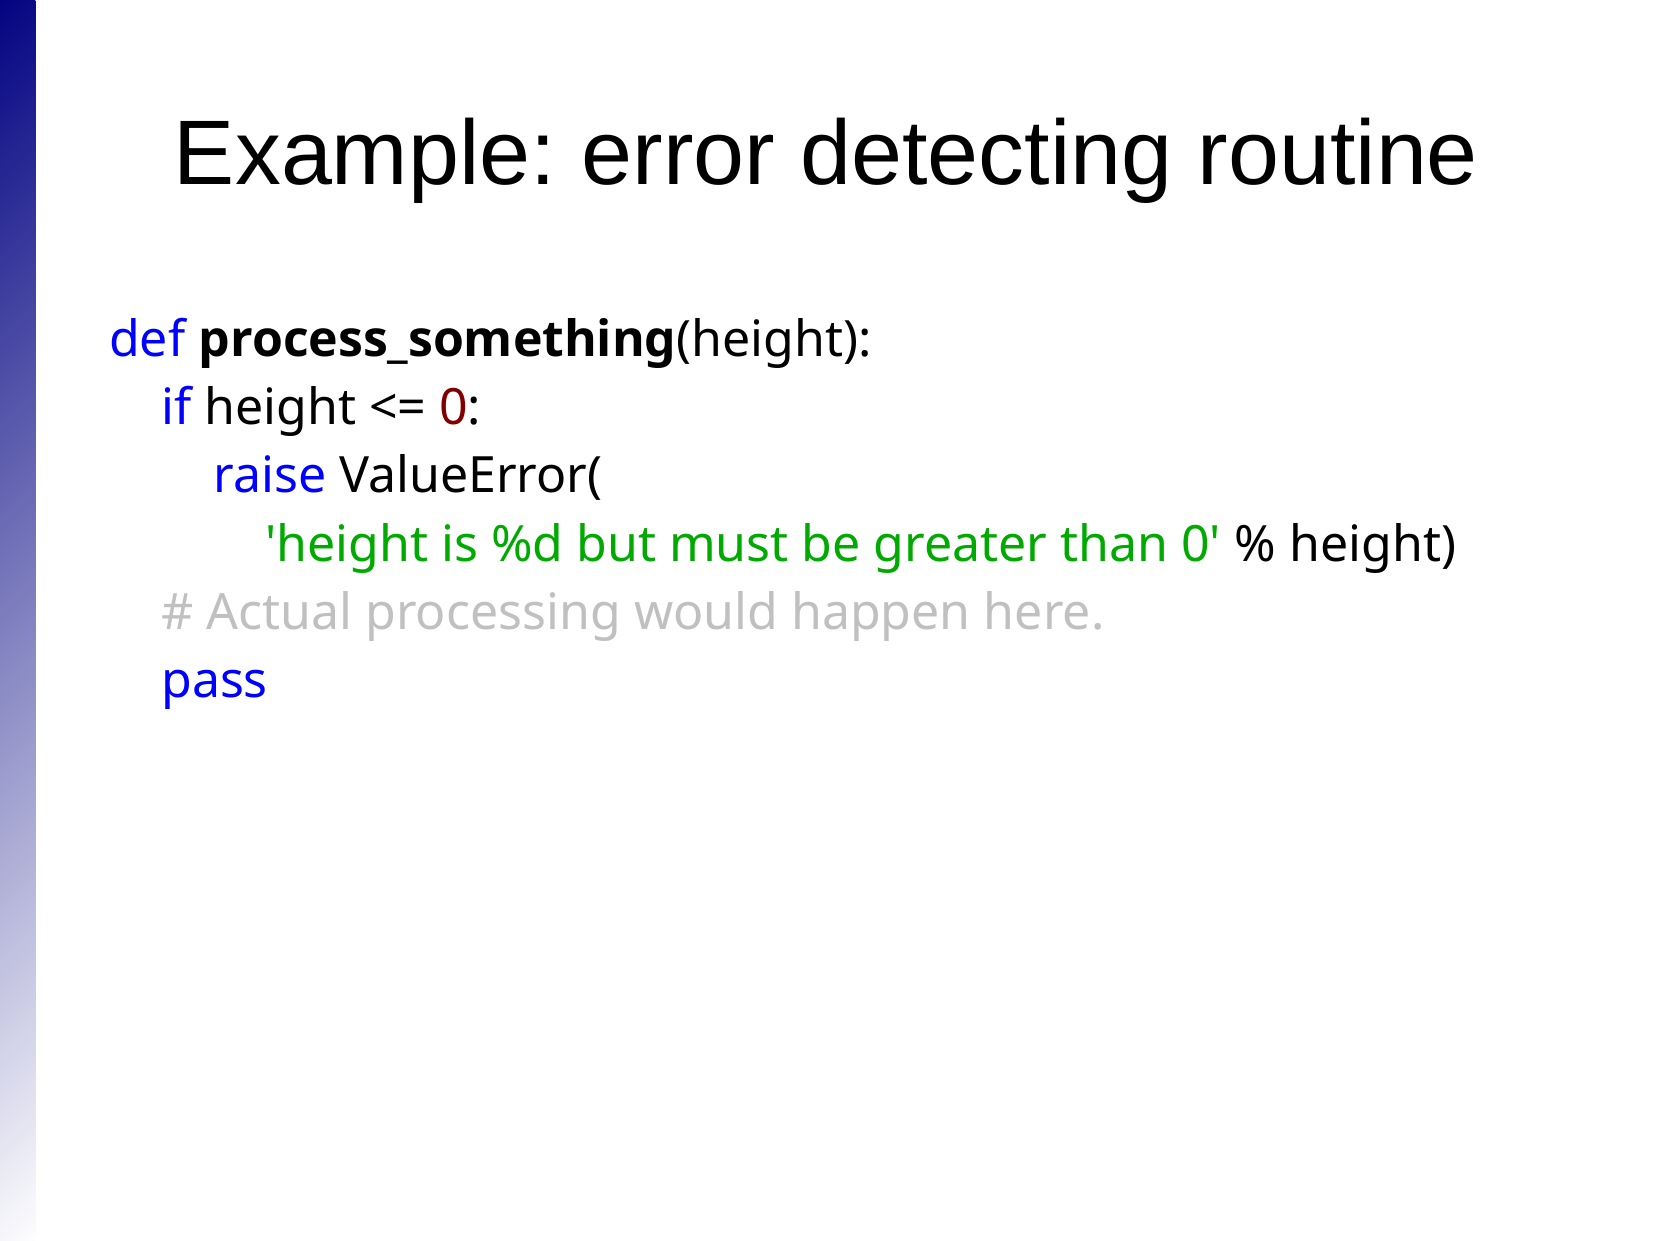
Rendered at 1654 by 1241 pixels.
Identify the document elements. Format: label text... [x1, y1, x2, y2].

title Example: error detecting routine [82, 49, 1571, 257]
text_box def process_something(height): if height <= 0: raise ValueError( 'height is %d but must be greater than 0' % height) # Actual processing would happen here. pass [94, 295, 1548, 718]
